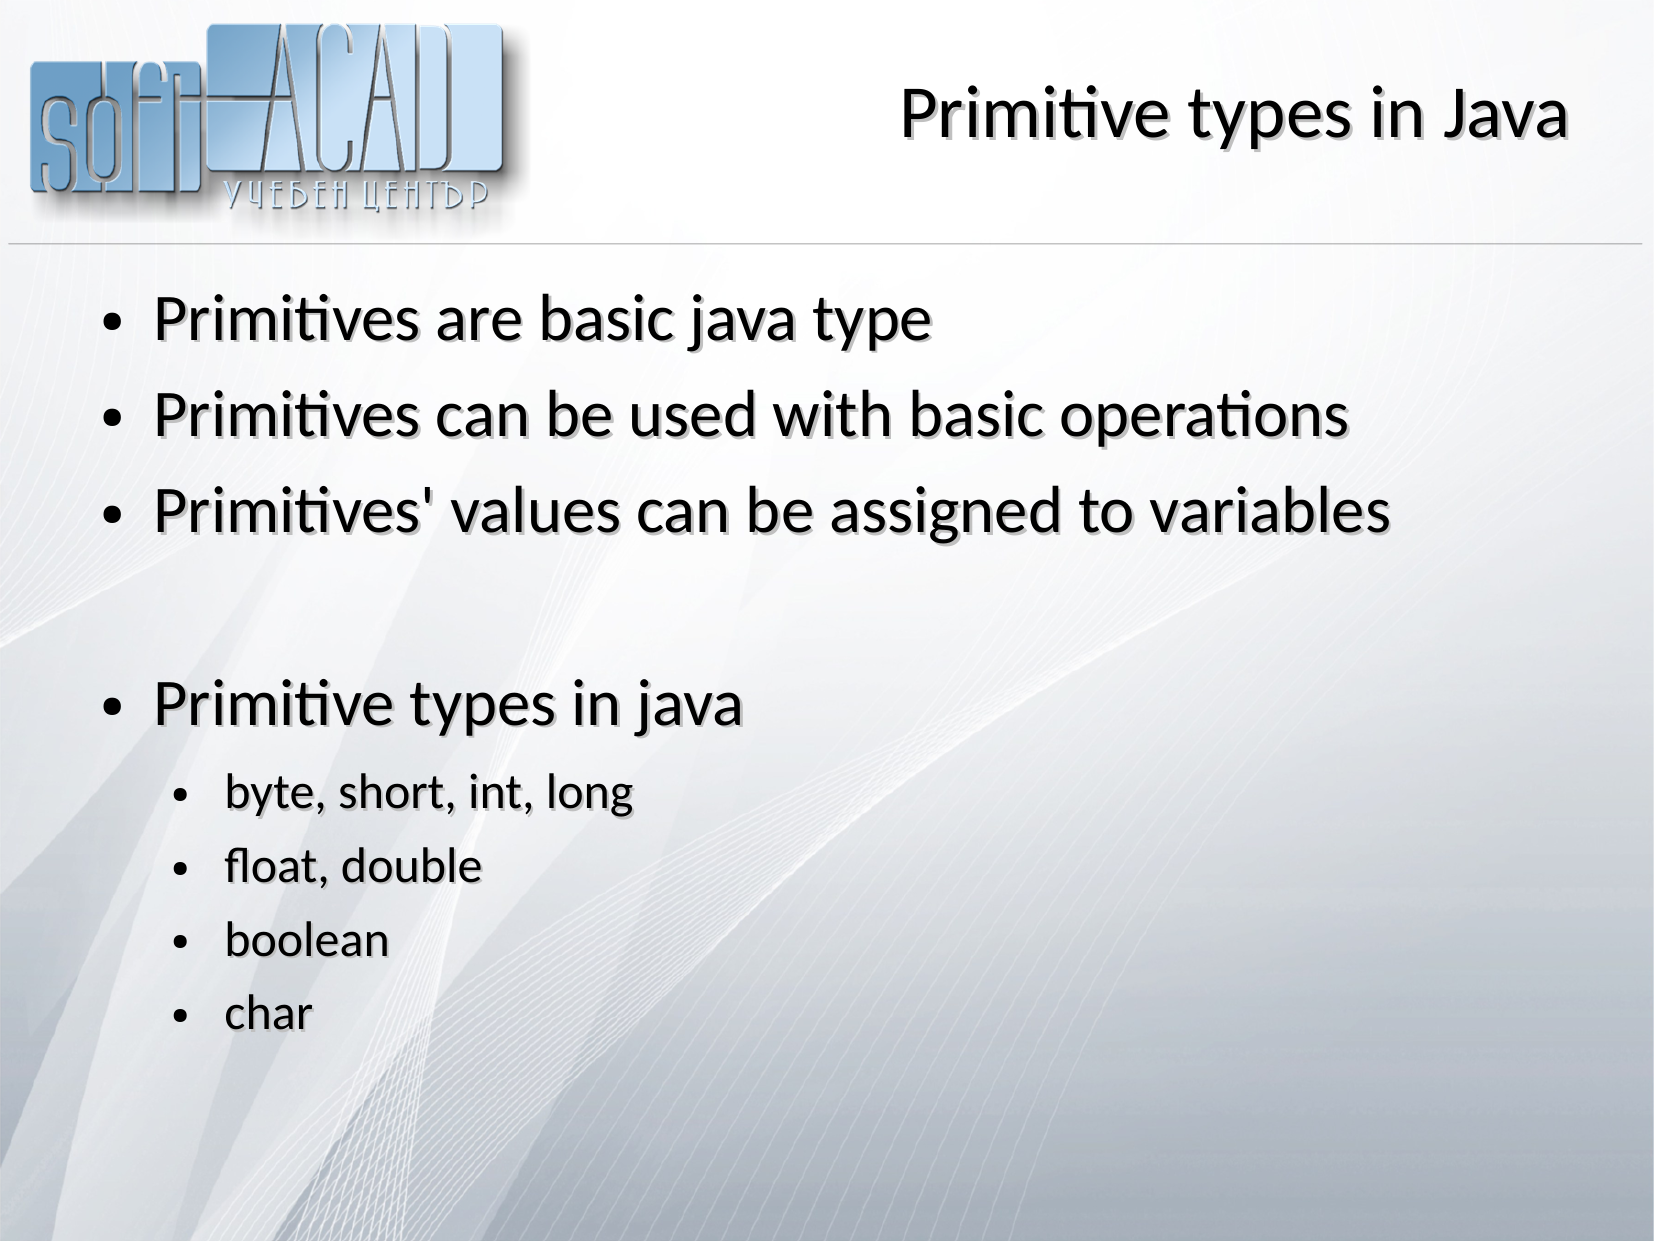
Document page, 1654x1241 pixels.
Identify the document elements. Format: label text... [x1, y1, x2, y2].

list Primitives are basic java type Primitives can be used with basic operations Primitives' values can be assigned to variables Primitive types in java byte, short, int, long float, double boolean char [82, 290, 1571, 1160]
title Primitive types in Java [531, 0, 1572, 237]
picture [0, 0, 1654, 1241]
